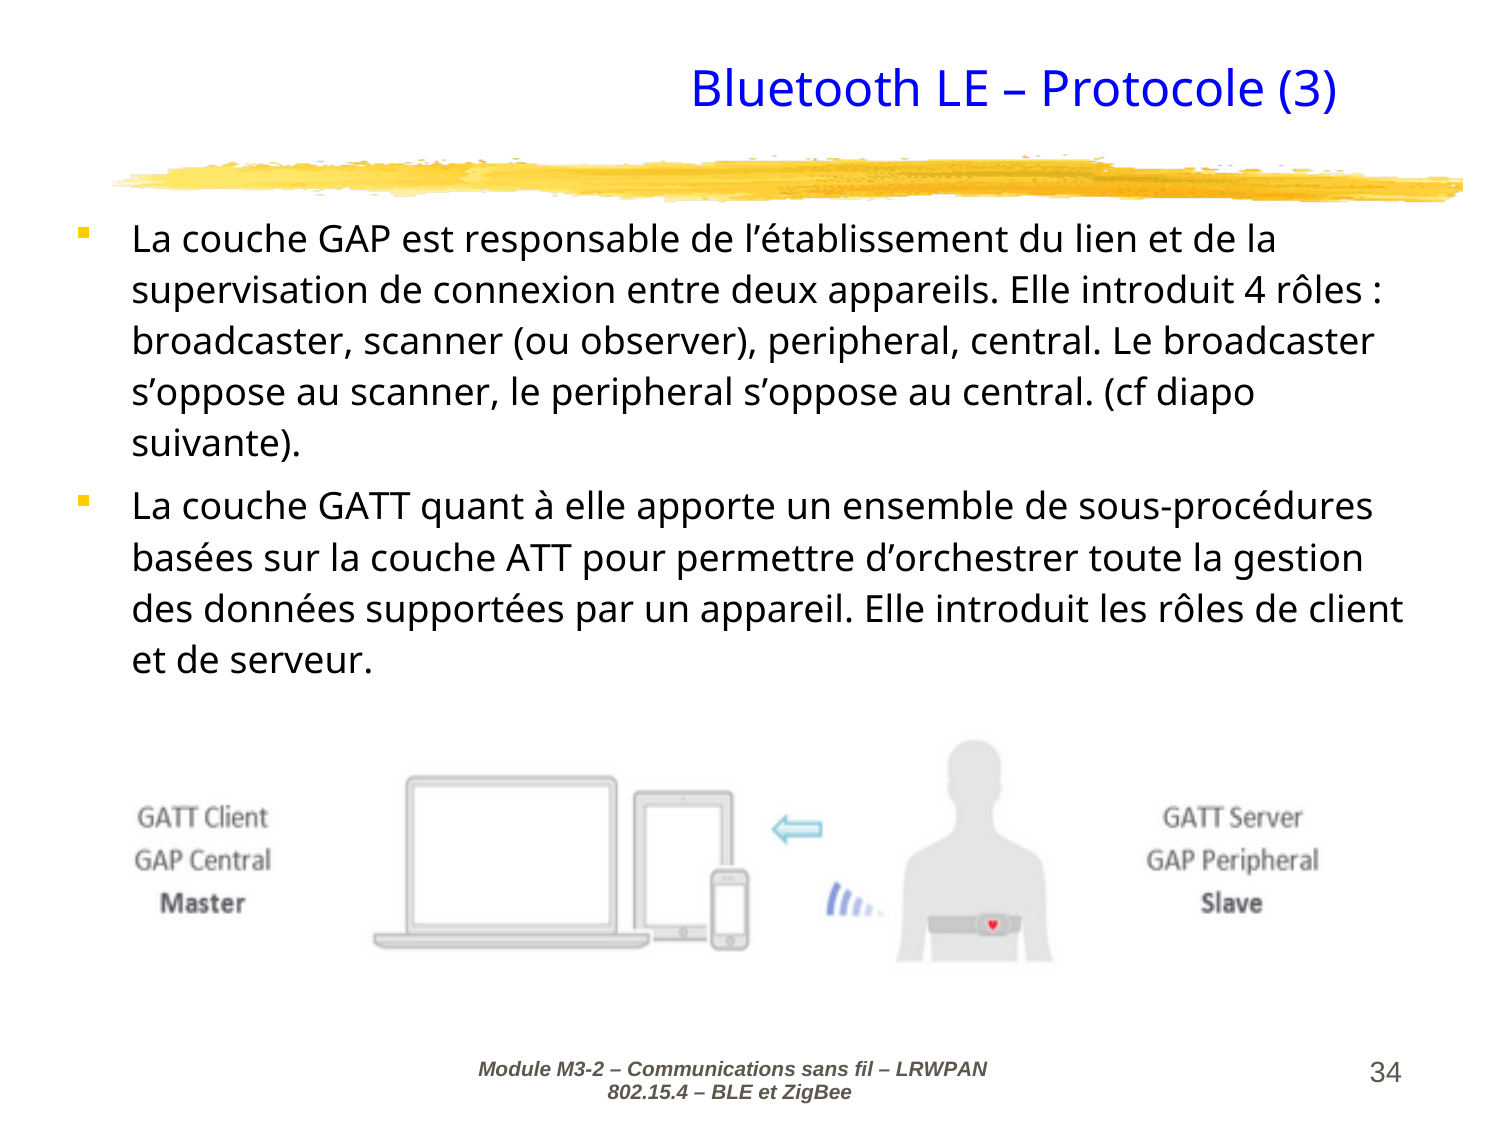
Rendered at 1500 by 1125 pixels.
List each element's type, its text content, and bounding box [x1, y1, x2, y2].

list La couche GAP est responsable de l’établissement du lien et de la supervisation de connexion entre deux appareils. Elle introduit 4 rôles : broadcaster, scanner (ou observer), peripheral, central. Le broadcaster s’oppose au scanner, le peripheral s’oppose au central. (cf diapo suivante). La couche GATT quant à elle apporte un ensemble de sous-procédures basées sur la couche ATT pour permettre d’orchestrer toute la gestion des données supportées par un appareil. Elle introduit les rôles de client et de serveur. [74, 212, 1417, 865]
title Bluetooth LE – Protocole (3) [62, 37, 1338, 138]
picture [112, 149, 1463, 213]
picture [109, 733, 1355, 1007]
